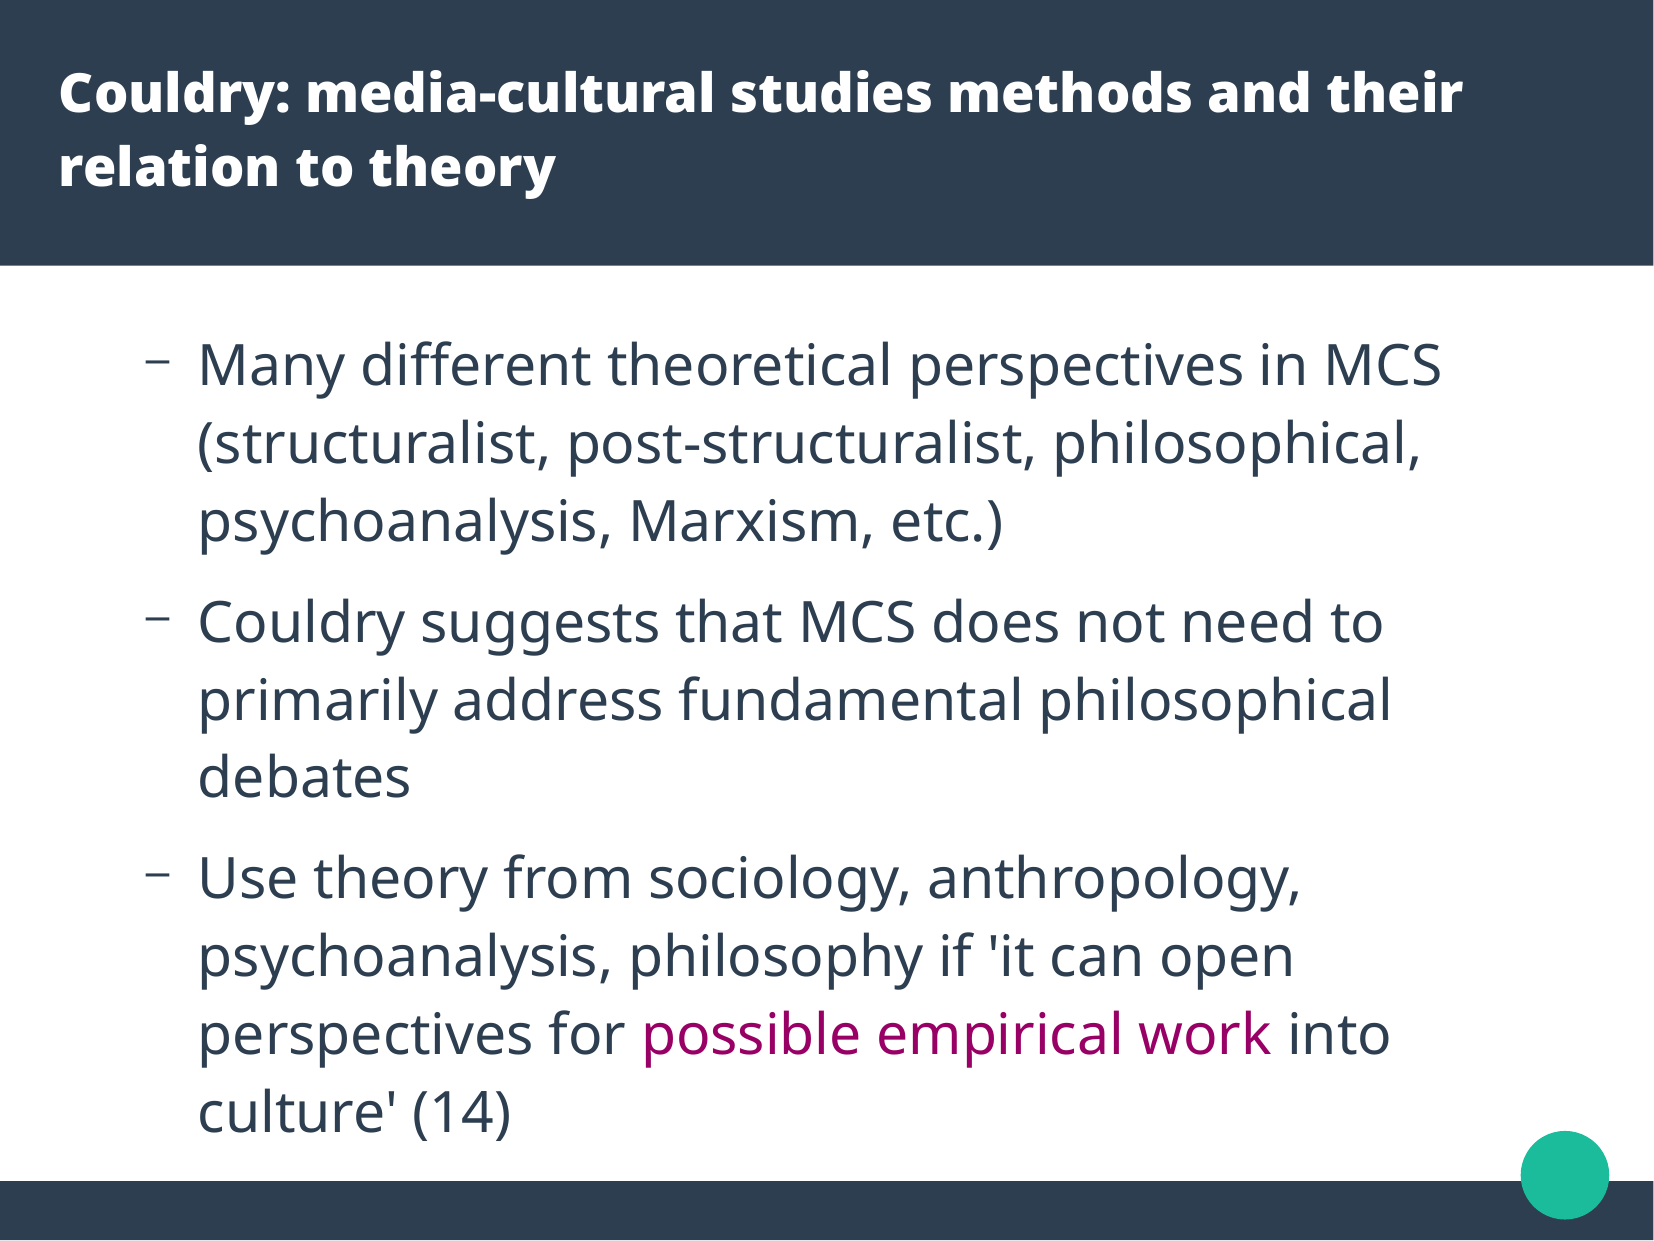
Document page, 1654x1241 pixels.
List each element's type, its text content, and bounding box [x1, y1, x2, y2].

title Couldry: media-cultural studies methods and their relation to theory [59, 49, 1595, 207]
list Many different theoretical perspectives in MCS (structuralist, post-structuralist, philosophical, psychoanalysis, Marxism, etc.) Couldry suggests that MCS does not need to primarily address fundamental philosophical debates Use theory from sociology, anthropology, psychoanalysis, philosophy if 'it can open perspectives for possible empirical work into culture' (14) [59, 324, 1595, 1152]
